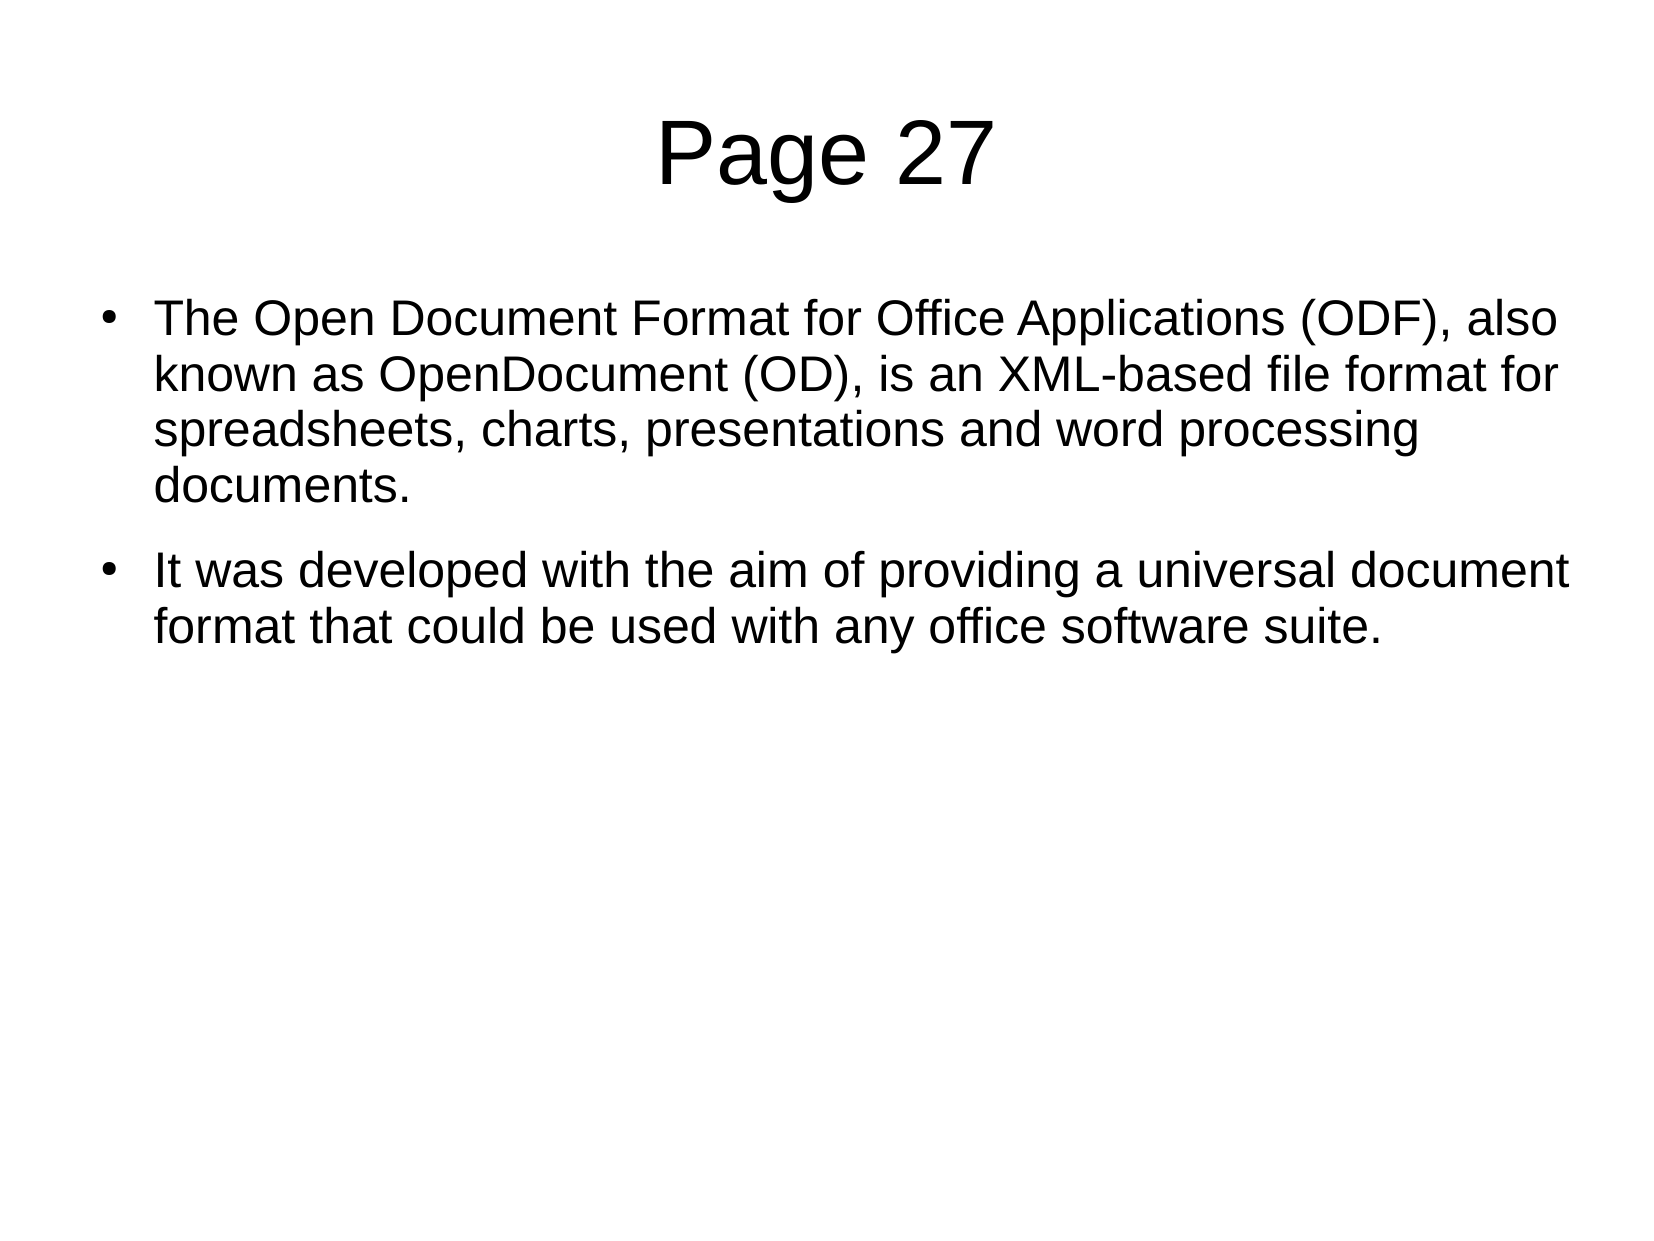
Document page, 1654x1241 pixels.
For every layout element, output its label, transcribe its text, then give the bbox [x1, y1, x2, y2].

list The Open Document Format for Office Applications (ODF), also known as OpenDocument (OD), is an XML-based file format for spreadsheets, charts, presentations and word processing documents. It was developed with the aim of providing a universal document format that could be used with any office software suite. [82, 290, 1571, 1109]
title Page 27 [82, 49, 1571, 257]
